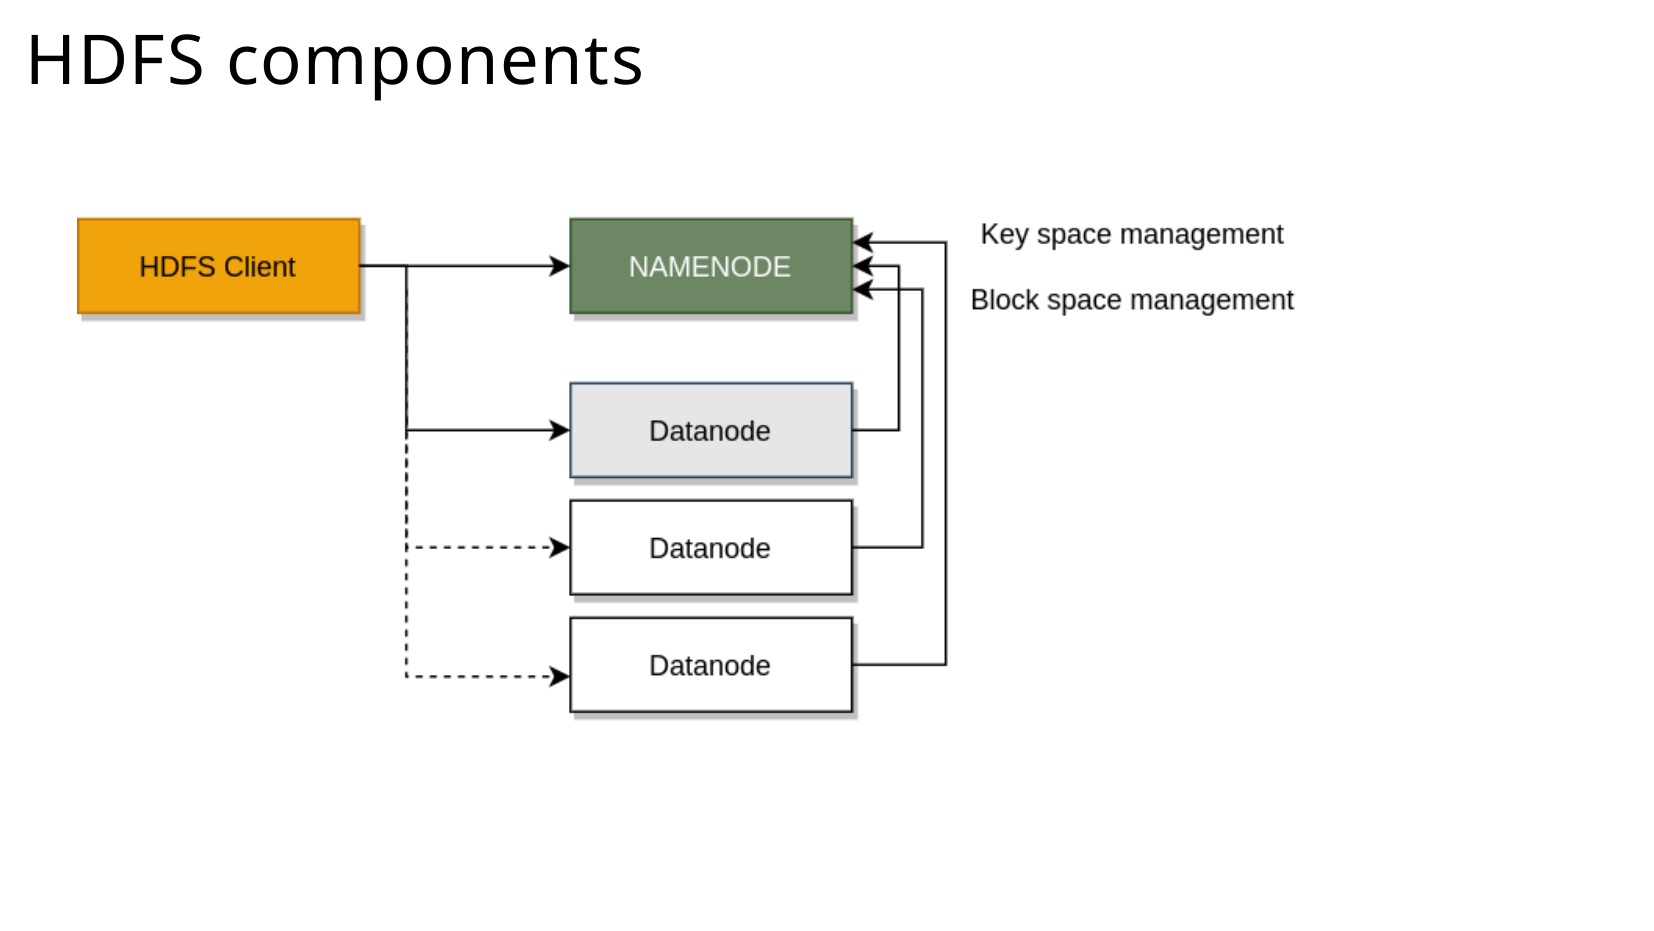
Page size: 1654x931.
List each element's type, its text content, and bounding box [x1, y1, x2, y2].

picture [77, 183, 1400, 721]
title HDFS components [25, 0, 1654, 117]
